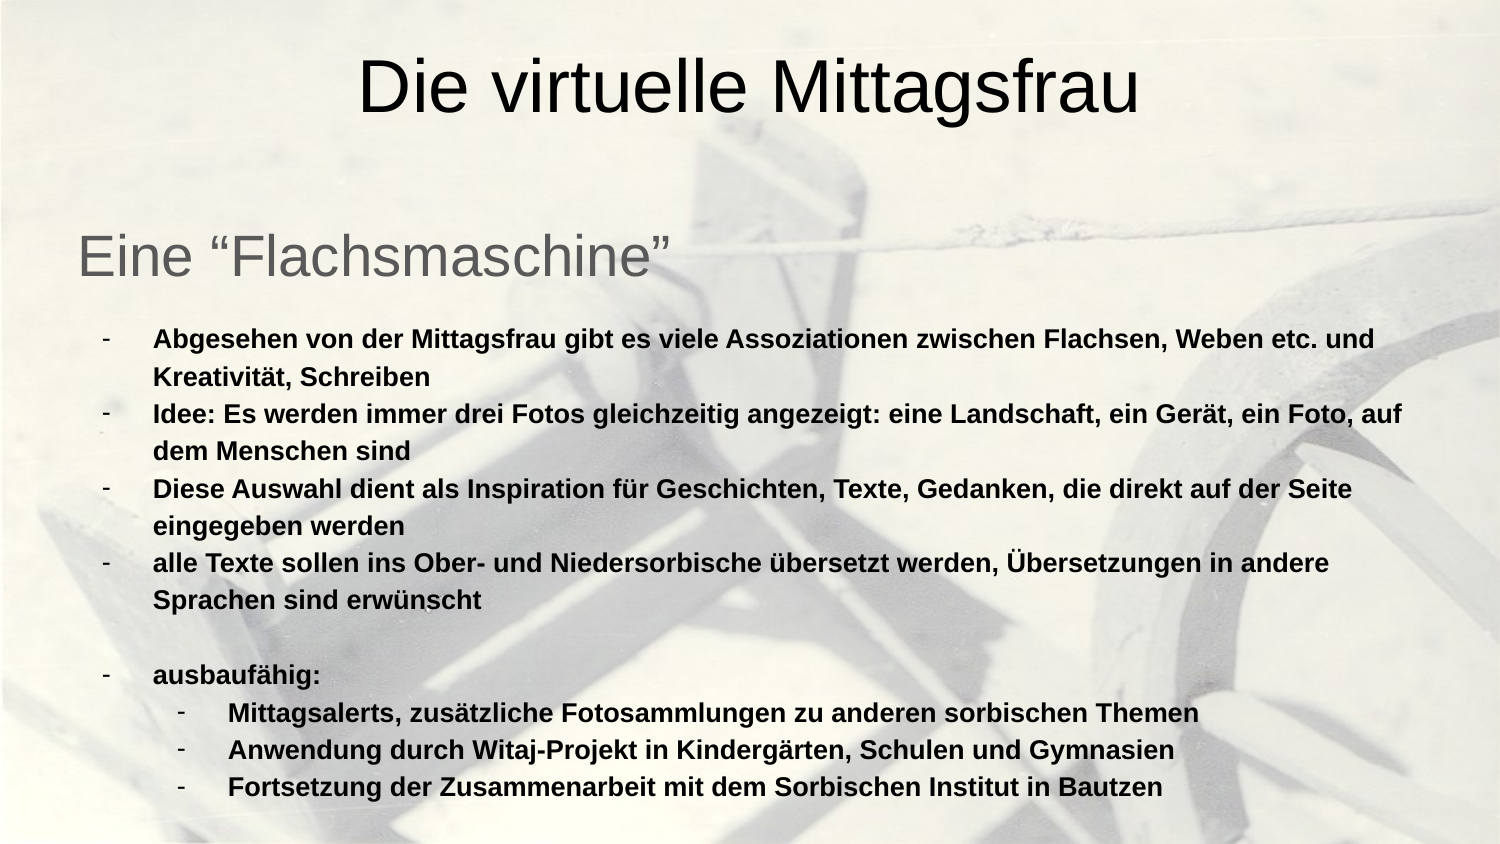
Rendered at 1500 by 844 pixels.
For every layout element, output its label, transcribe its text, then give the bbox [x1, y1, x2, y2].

title Die virtuelle Mittagsfrau [51, 44, 1449, 143]
picture [0, 0, 1500, 844]
subtitle Eine “Flachsmaschine” Abgesehen von der Mittagsfrau gibt es viele Assoziationen zwischen Flachsen, Weben etc. und Kreativität, Schreiben Idee: Es werden immer drei Fotos gleichzeitig angezeigt: eine Landschaft, ein Gerät, ein Foto, auf dem Menschen sind Diese Auswahl dient als Inspiration für Geschichten, Texte, Gedanken, die direkt auf der Seite eingegeben werden alle Texte sollen ins Ober- und Niedersorbische übersetzt werden, Übersetzungen in andere Sprachen sind erwünscht ausbaufähig: Mittagsalerts, zusätzliche Fotosammlungen zu anderen sorbischen Themen Anwendung durch Witaj-Projekt in Kindergärten, Schulen und Gymnasien Fortsetzung der Zusammenarbeit mit dem Sorbischen Institut in Bautzen [62, 202, 1461, 820]
